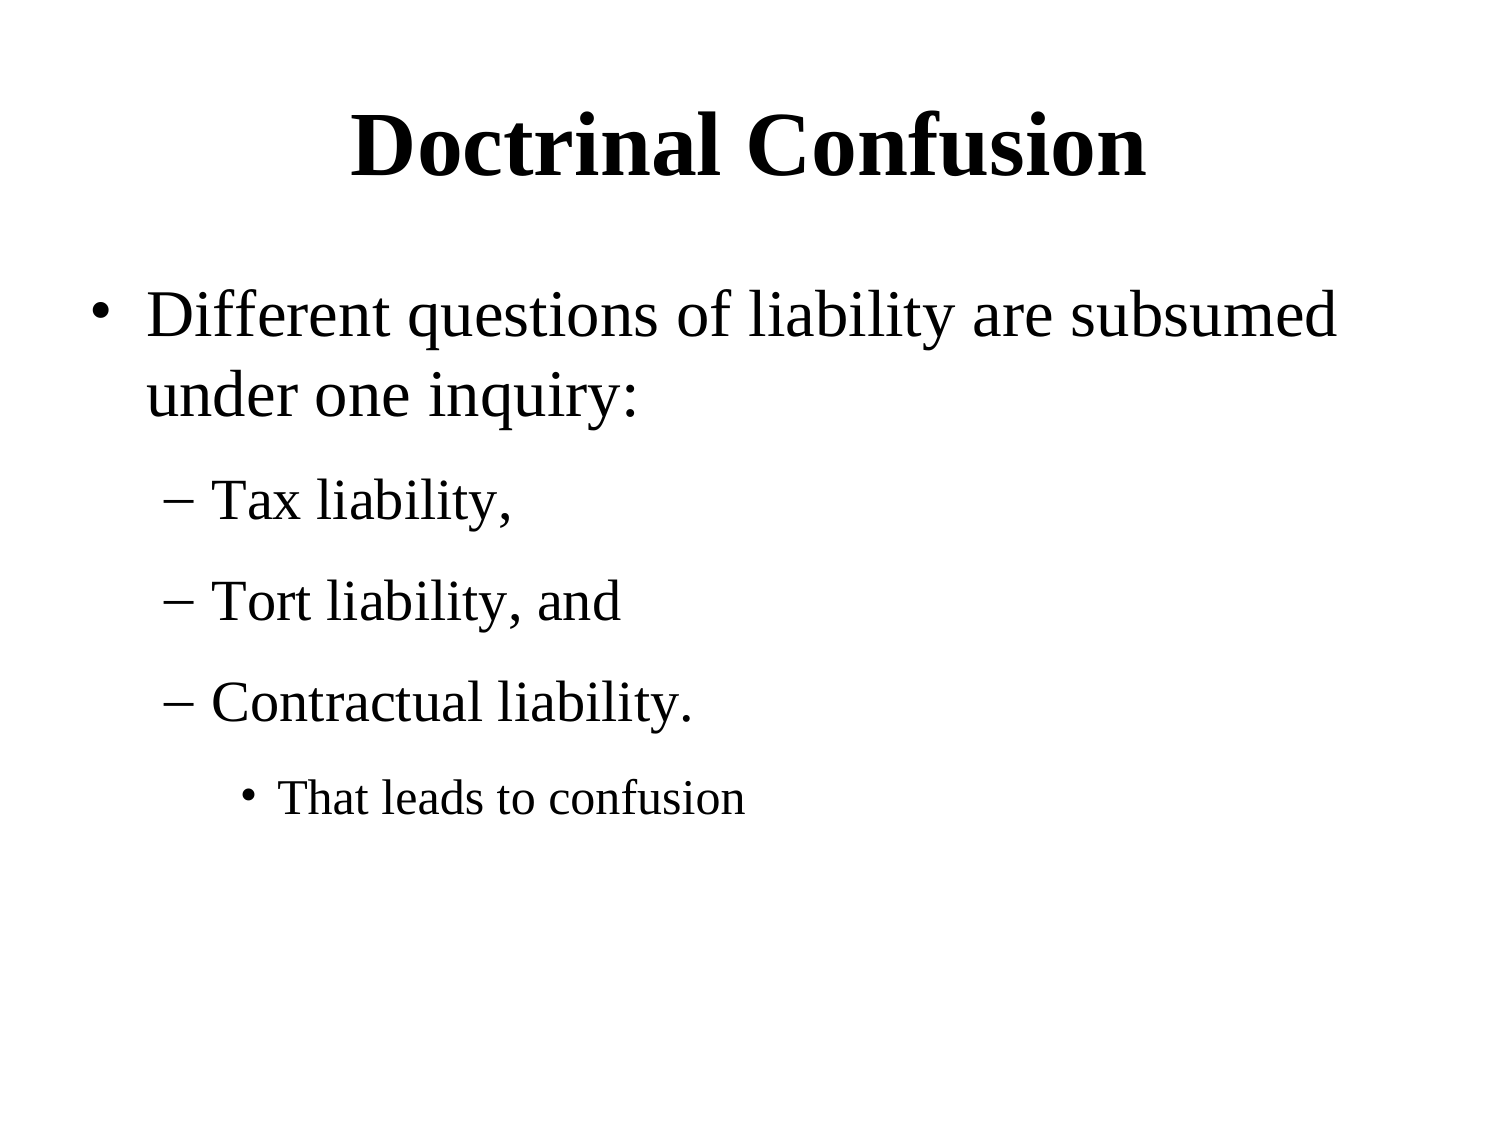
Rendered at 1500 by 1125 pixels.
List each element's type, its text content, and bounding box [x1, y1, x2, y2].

list Different questions of liability are subsumed under one inquiry: Tax liability, Tort liability, and Contractual liability. That leads to confusion [75, 262, 1426, 1005]
title Doctrinal Confusion [75, 45, 1426, 233]
